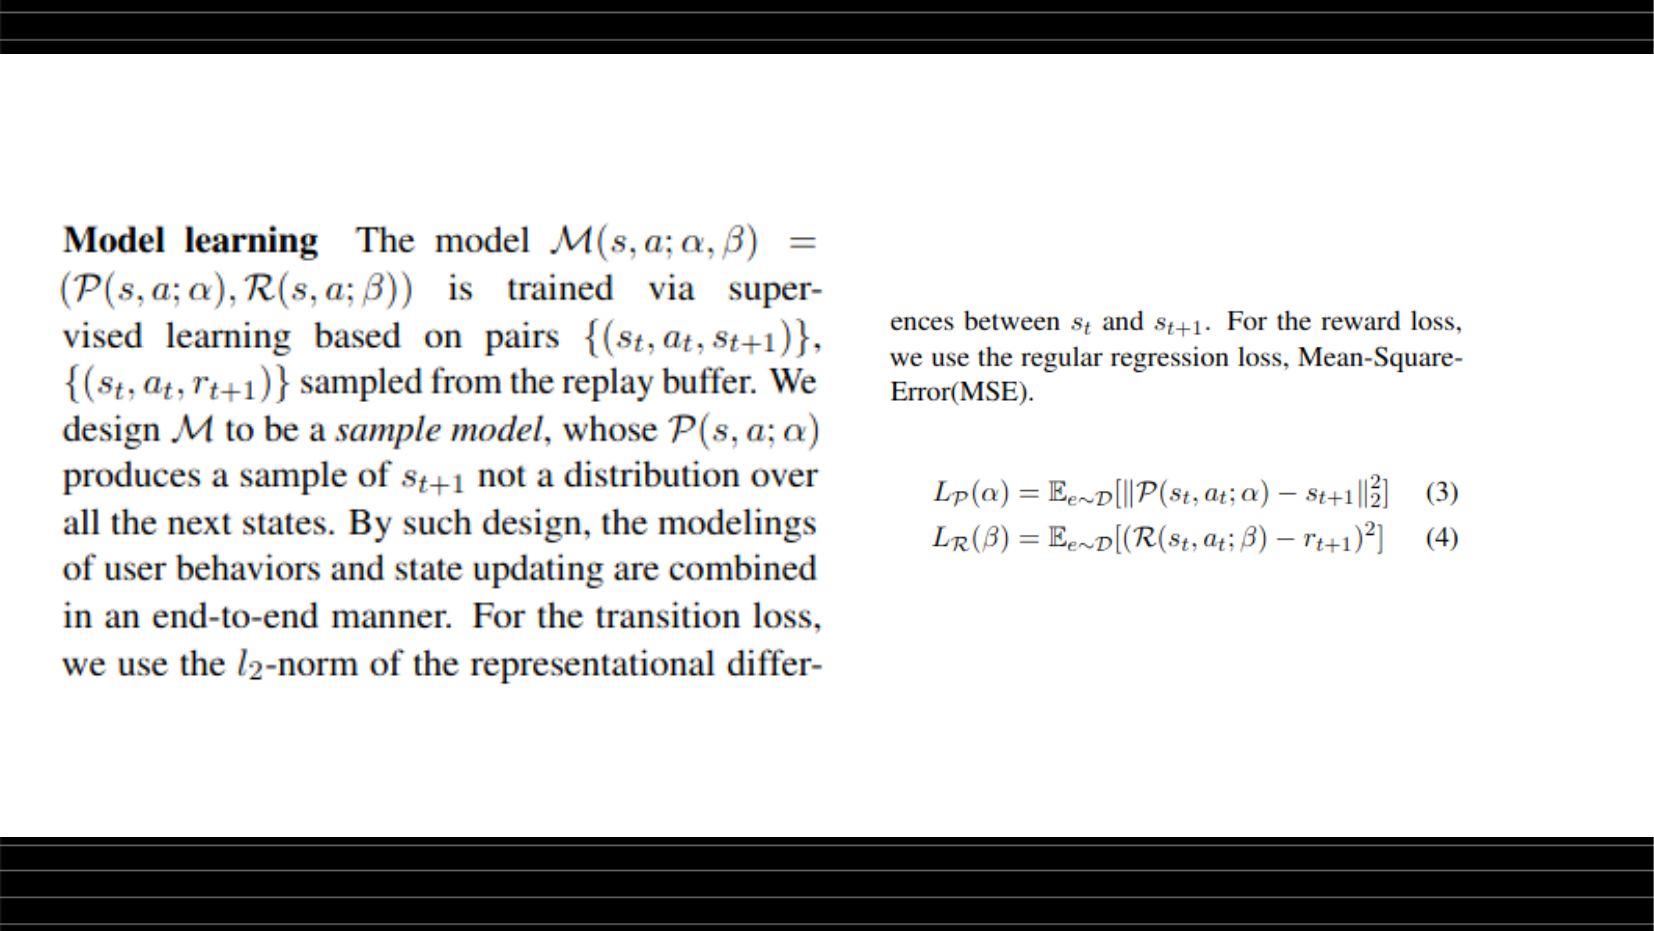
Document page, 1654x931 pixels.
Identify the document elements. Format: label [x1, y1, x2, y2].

picture [0, 0, 1654, 54]
picture [870, 302, 1514, 571]
picture [0, 837, 1654, 931]
picture [28, 209, 841, 706]
